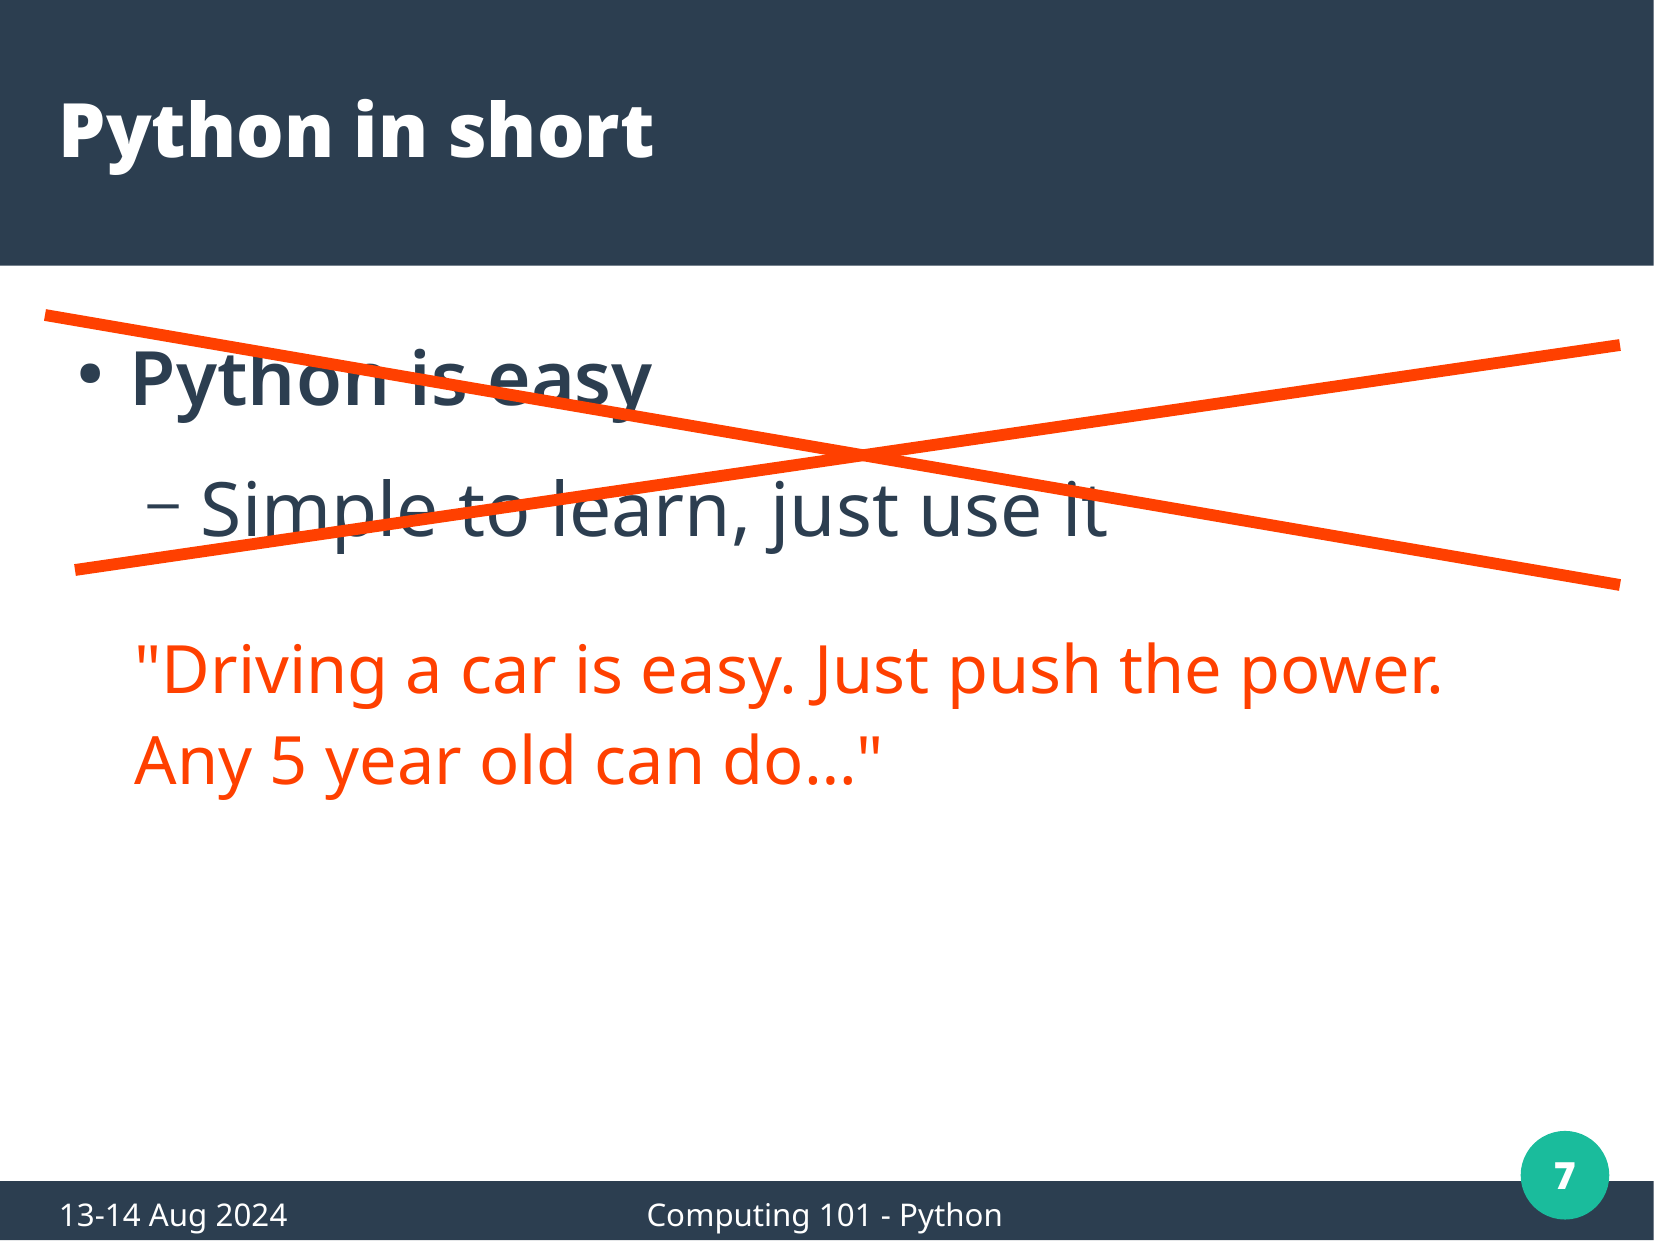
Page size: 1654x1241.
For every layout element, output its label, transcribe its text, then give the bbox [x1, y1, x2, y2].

title Python in short [59, 49, 1595, 207]
list Python is easy Simple to learn, just use it [906, 355, 1595, 574]
list Python is easy Simple to learn, just use it [59, 324, 1595, 1152]
text_box "Driving a car is easy. Just push the power. Any 5 year old can do…" [120, 615, 1576, 786]
list Python is easy Simple to learn, just use it [139, 324, 1595, 449]
